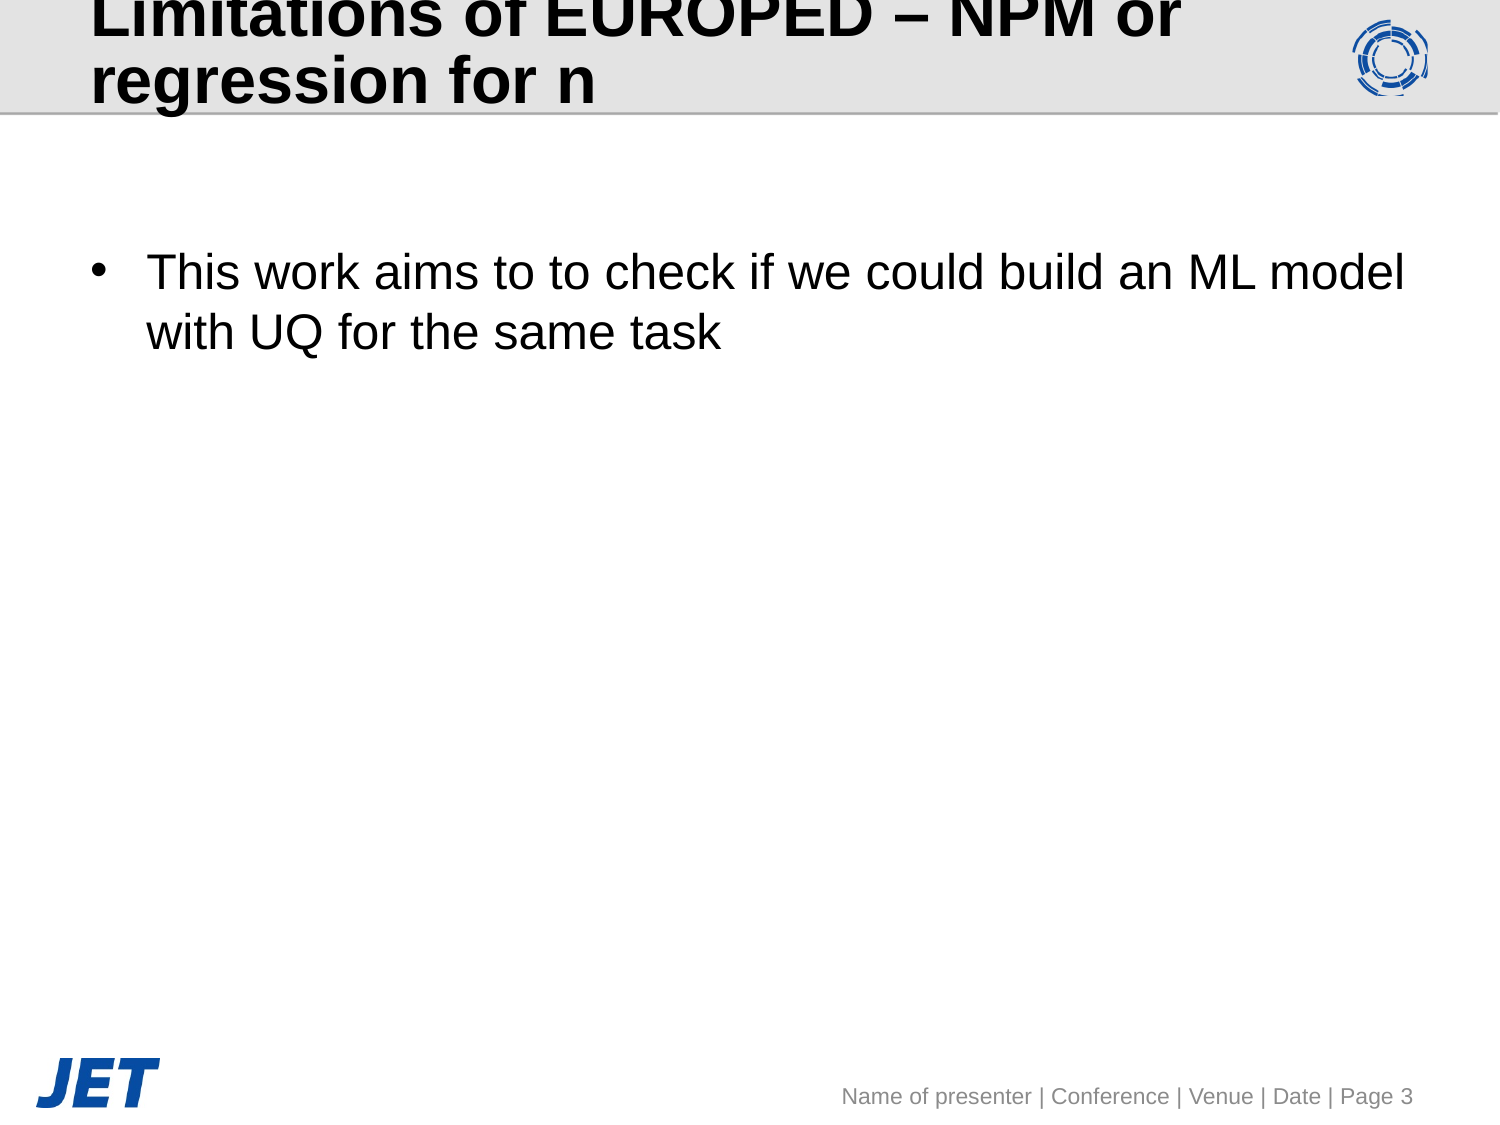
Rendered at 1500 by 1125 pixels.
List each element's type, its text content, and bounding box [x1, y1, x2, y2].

picture [36, 1058, 160, 1108]
title Limitations of EUROPED – NPM or regression for n [75, 12, 1313, 88]
footer Name of presenter | Conference | Venue | Date | Page <number> [76, 1073, 1429, 1118]
list This work aims to to check if we could build an ML model with UQ for the same task [75, 231, 1425, 1035]
